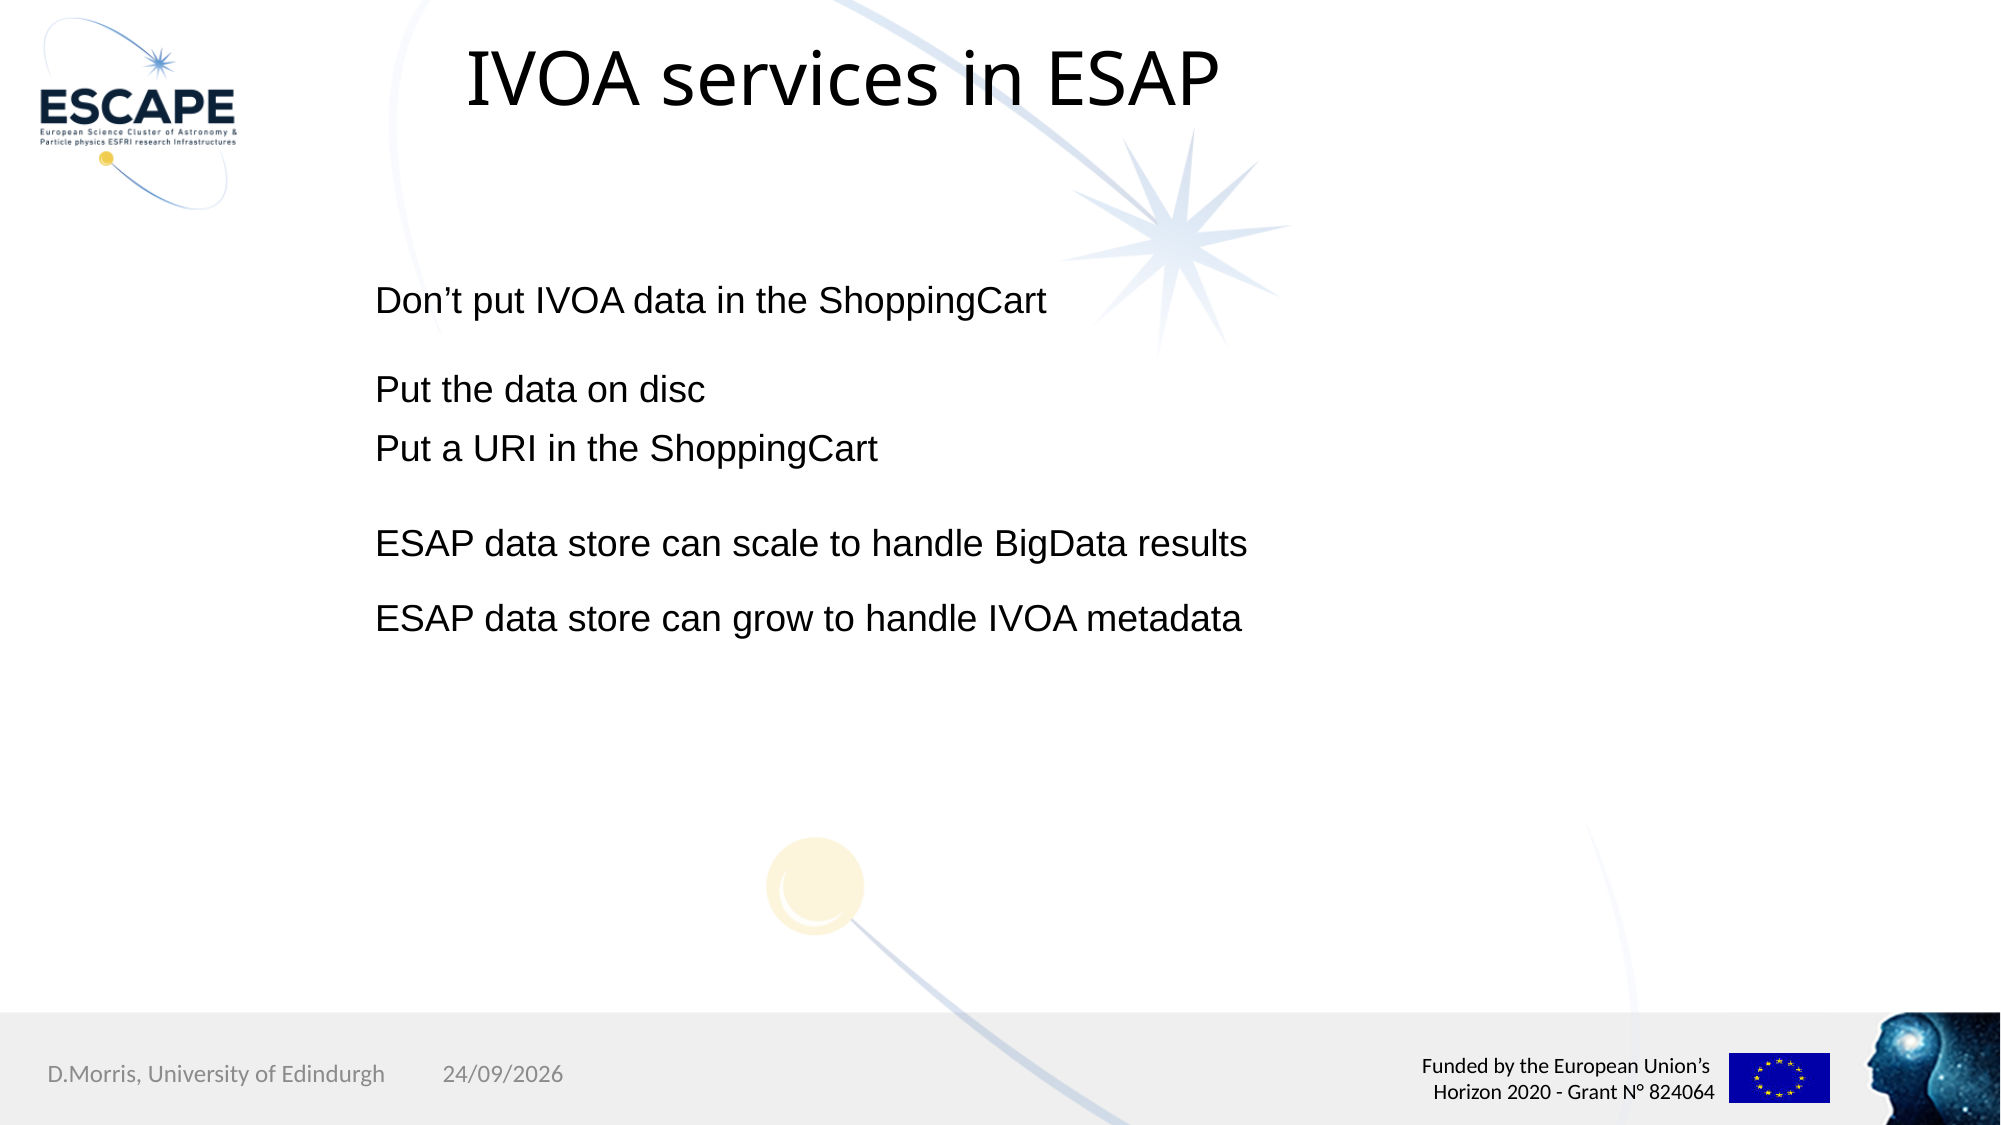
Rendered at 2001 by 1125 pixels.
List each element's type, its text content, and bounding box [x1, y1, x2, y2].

title IVOA services in ESAP [450, 11, 1489, 150]
text_box Put the data on disc [360, 361, 1146, 418]
text_box Put a URI in the ShoppingCart [360, 420, 1146, 478]
text_box ESAP data store can scale to handle BigData results [360, 514, 1335, 572]
text_box Don’t put IVOA data in the ShoppingCart [360, 272, 1146, 330]
text_box ESAP data store can grow to handle IVOA metadata [360, 590, 1335, 648]
footer D.Morris, University of Edindurgh [32, 1042, 414, 1103]
slide_number 05/08/2021 [427, 1042, 684, 1103]
picture [0, 0, 2001, 1125]
